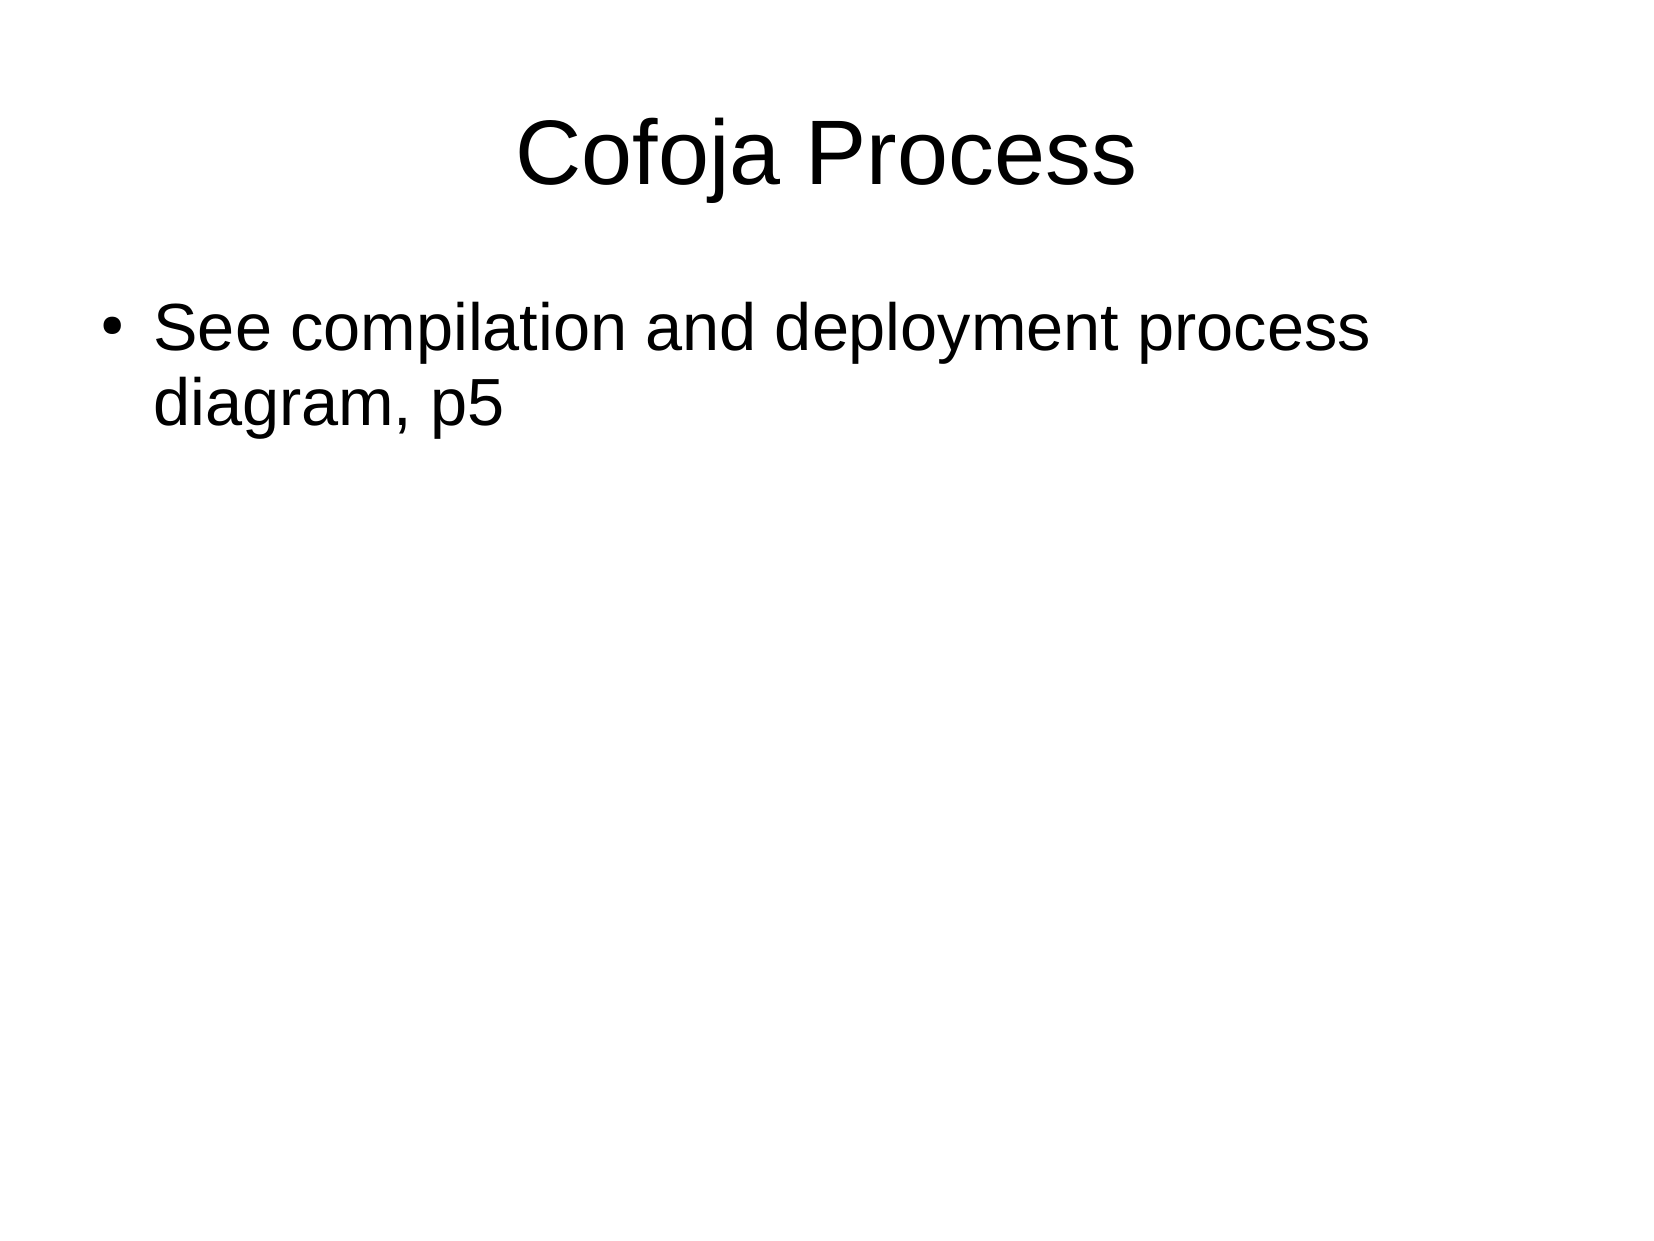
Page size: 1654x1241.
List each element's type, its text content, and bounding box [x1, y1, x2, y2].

list See compilation and deployment process diagram, p5 [82, 290, 1571, 1094]
title Cofoja Process [82, 56, 1571, 250]
